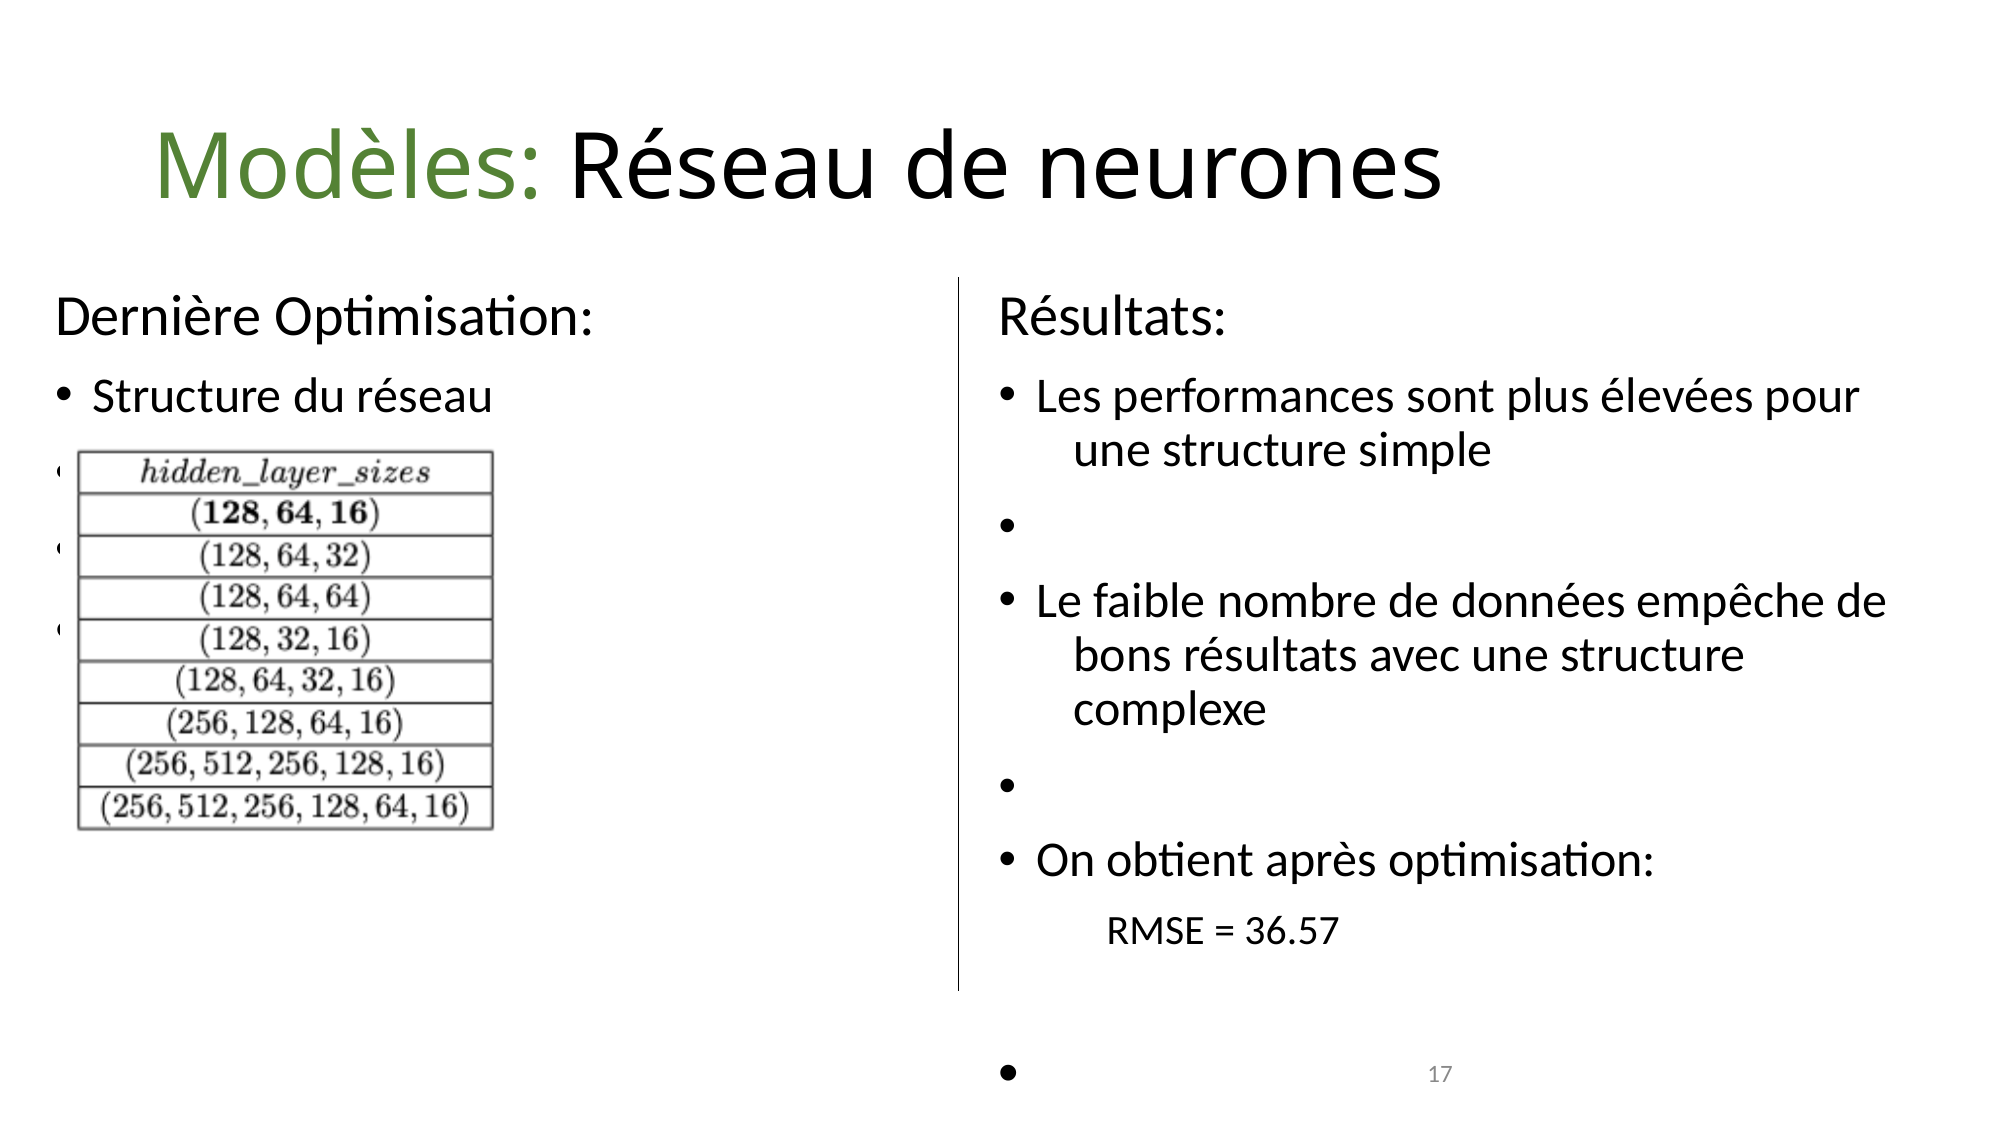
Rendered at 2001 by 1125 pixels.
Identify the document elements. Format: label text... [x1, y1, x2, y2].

text_box [1412, 1042, 1863, 1103]
picture [60, 446, 511, 842]
text_box Résultats: Les performances sont plus élevées pour une structure simple Le faible nombre de données empêche de bons résultats avec une structure complexe On obtient après optimisation: RMSE = 36.57 [983, 277, 1938, 996]
list Dernière Optimisation: Structure du réseau [40, 277, 932, 998]
title Modèles: Réseau de neurones [137, 59, 1863, 278]
